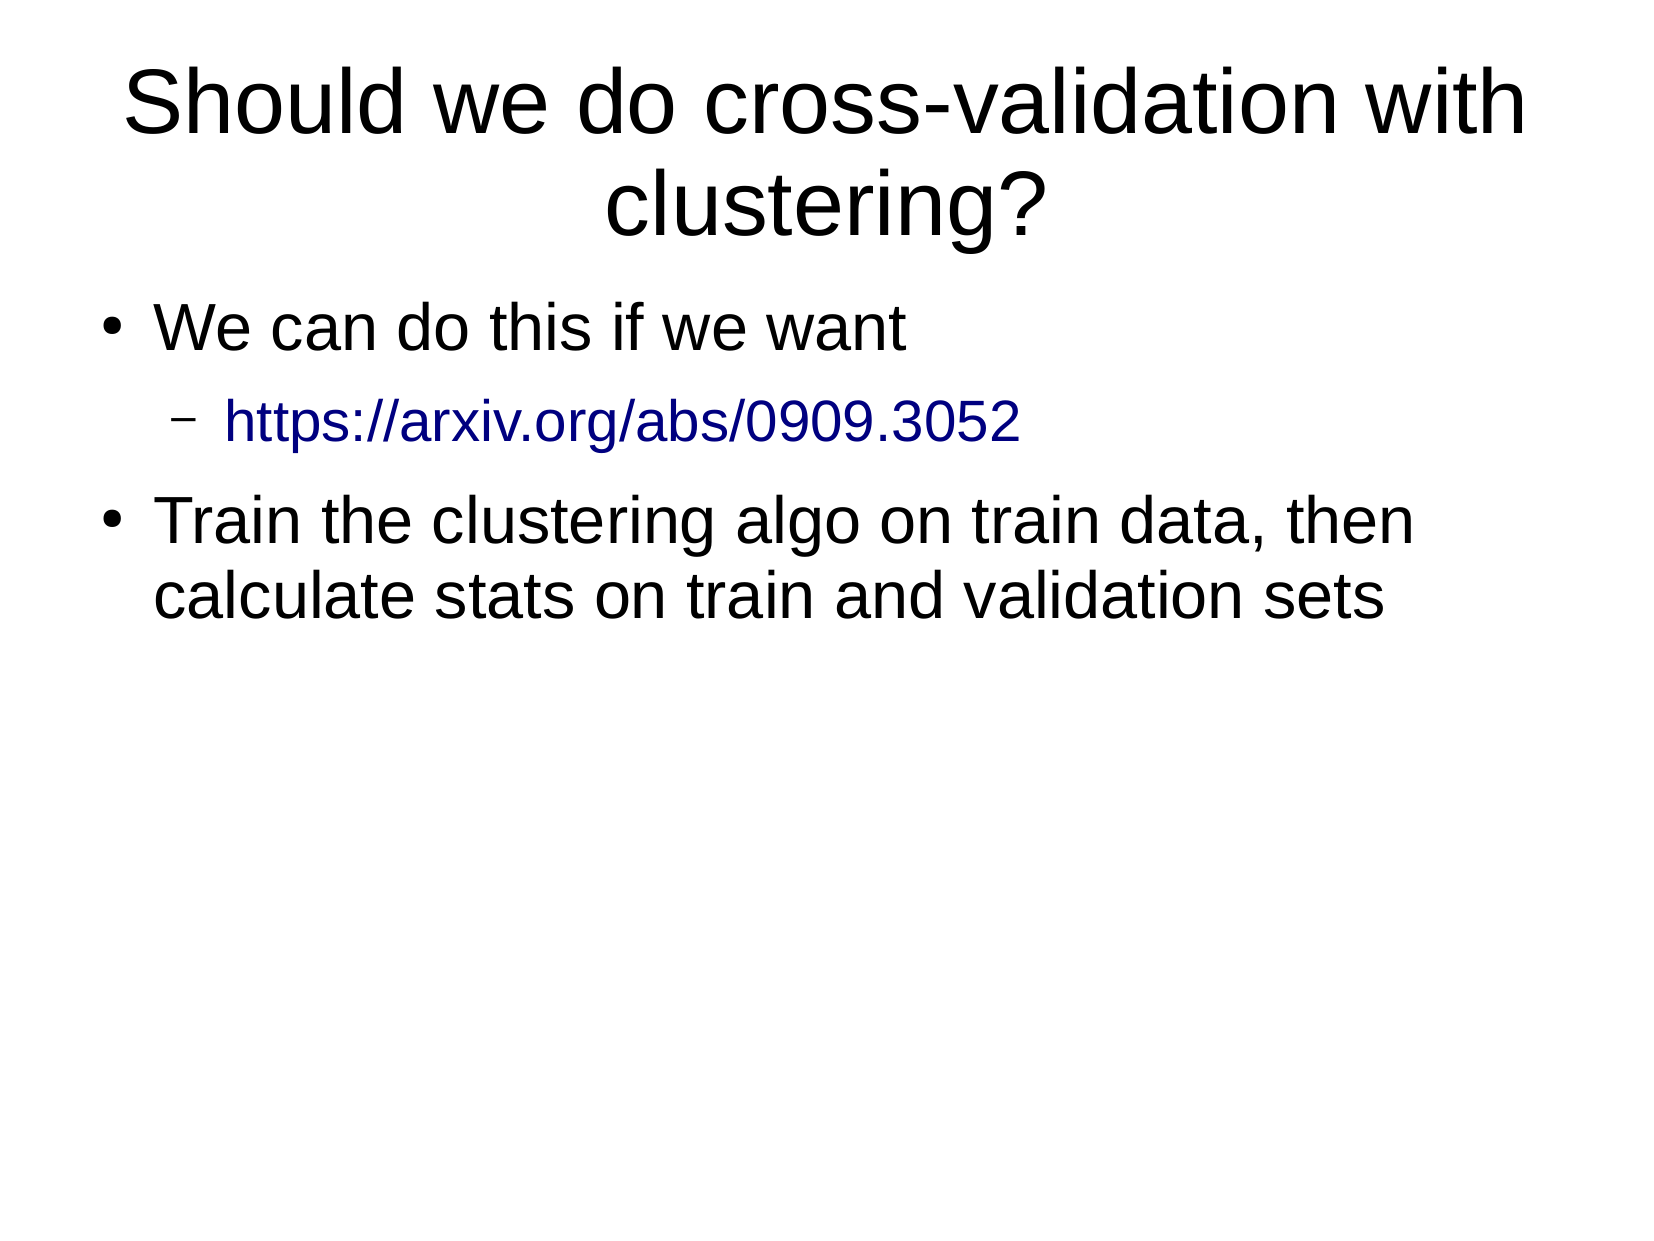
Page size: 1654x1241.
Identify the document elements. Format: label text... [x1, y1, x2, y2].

title Should we do cross-validation with clustering? [82, 49, 1571, 257]
list We can do this if we want https://arxiv.org/abs/0909.3052 Train the clustering algo on train data, then calculate stats on train and validation sets [82, 290, 1571, 1010]
